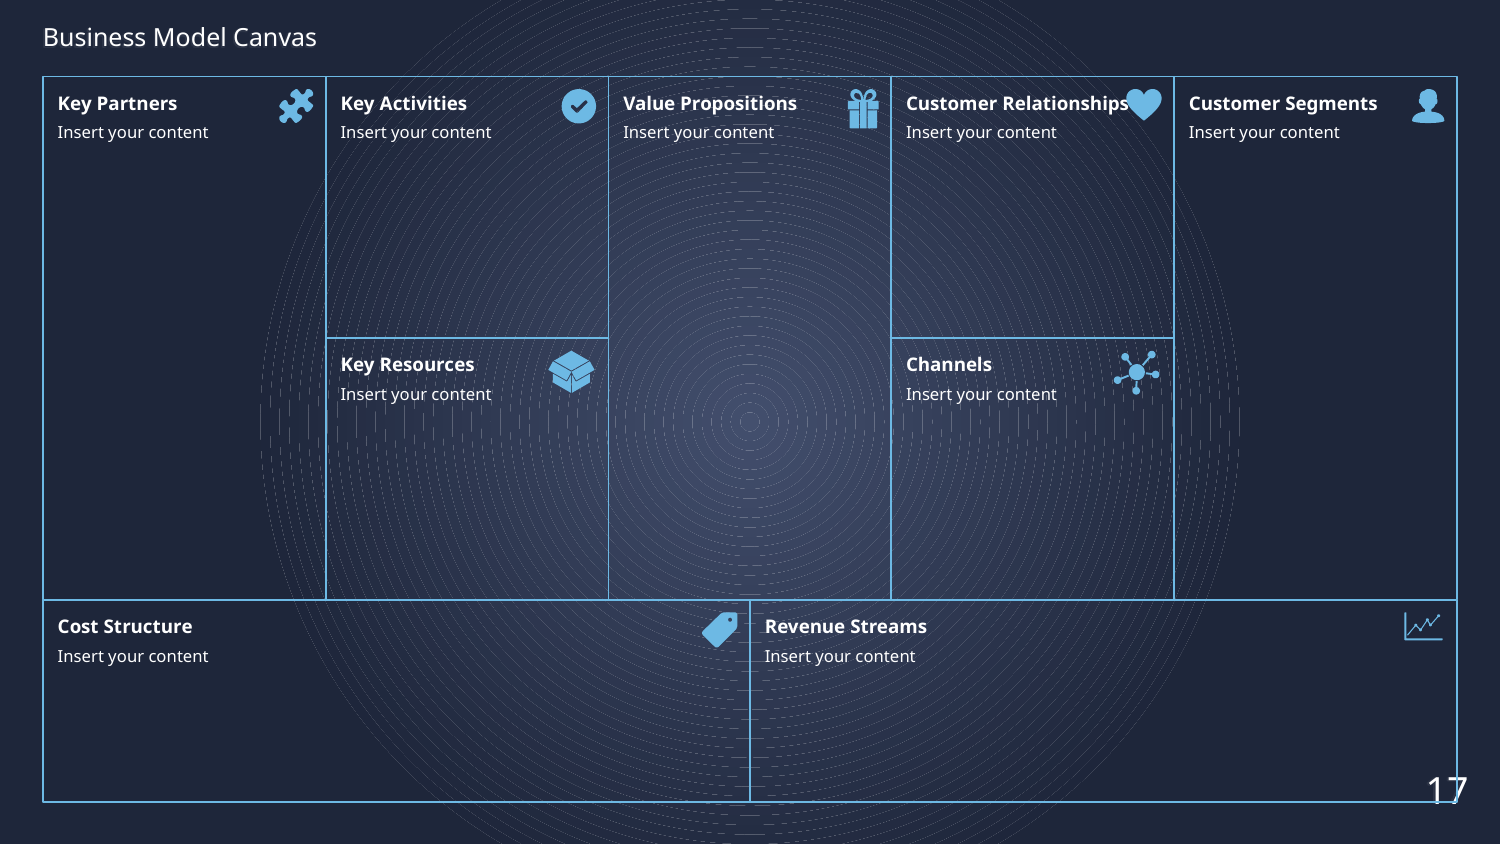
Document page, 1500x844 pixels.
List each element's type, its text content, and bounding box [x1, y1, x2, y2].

text_box [1404, 612, 1443, 641]
text_box [279, 89, 314, 123]
text_box [561, 89, 597, 124]
text_box Key Partners Insert your content [42, 76, 326, 599]
text_box Value Propositions Insert your content [608, 76, 891, 599]
text_box Customer Segments Insert your content [1174, 76, 1457, 599]
text_box Customer Relationships Insert your content [891, 76, 1174, 338]
text_box Key Resources Insert your content [326, 338, 608, 599]
text_box Business Model Canvas [42, 0, 1457, 76]
text_box Cost Structure Insert your content [42, 599, 750, 803]
text_box [702, 612, 738, 648]
text_box [548, 350, 595, 393]
text_box [1126, 89, 1162, 121]
text_box [1113, 350, 1160, 395]
text_box [847, 89, 879, 129]
text_box <number> [1378, 761, 1469, 814]
text_box Key Activities Insert your content [326, 76, 608, 338]
text_box Revenue Streams Insert your content [750, 599, 1457, 803]
text_box [1412, 89, 1445, 124]
text_box Channels Insert your content [891, 338, 1174, 599]
